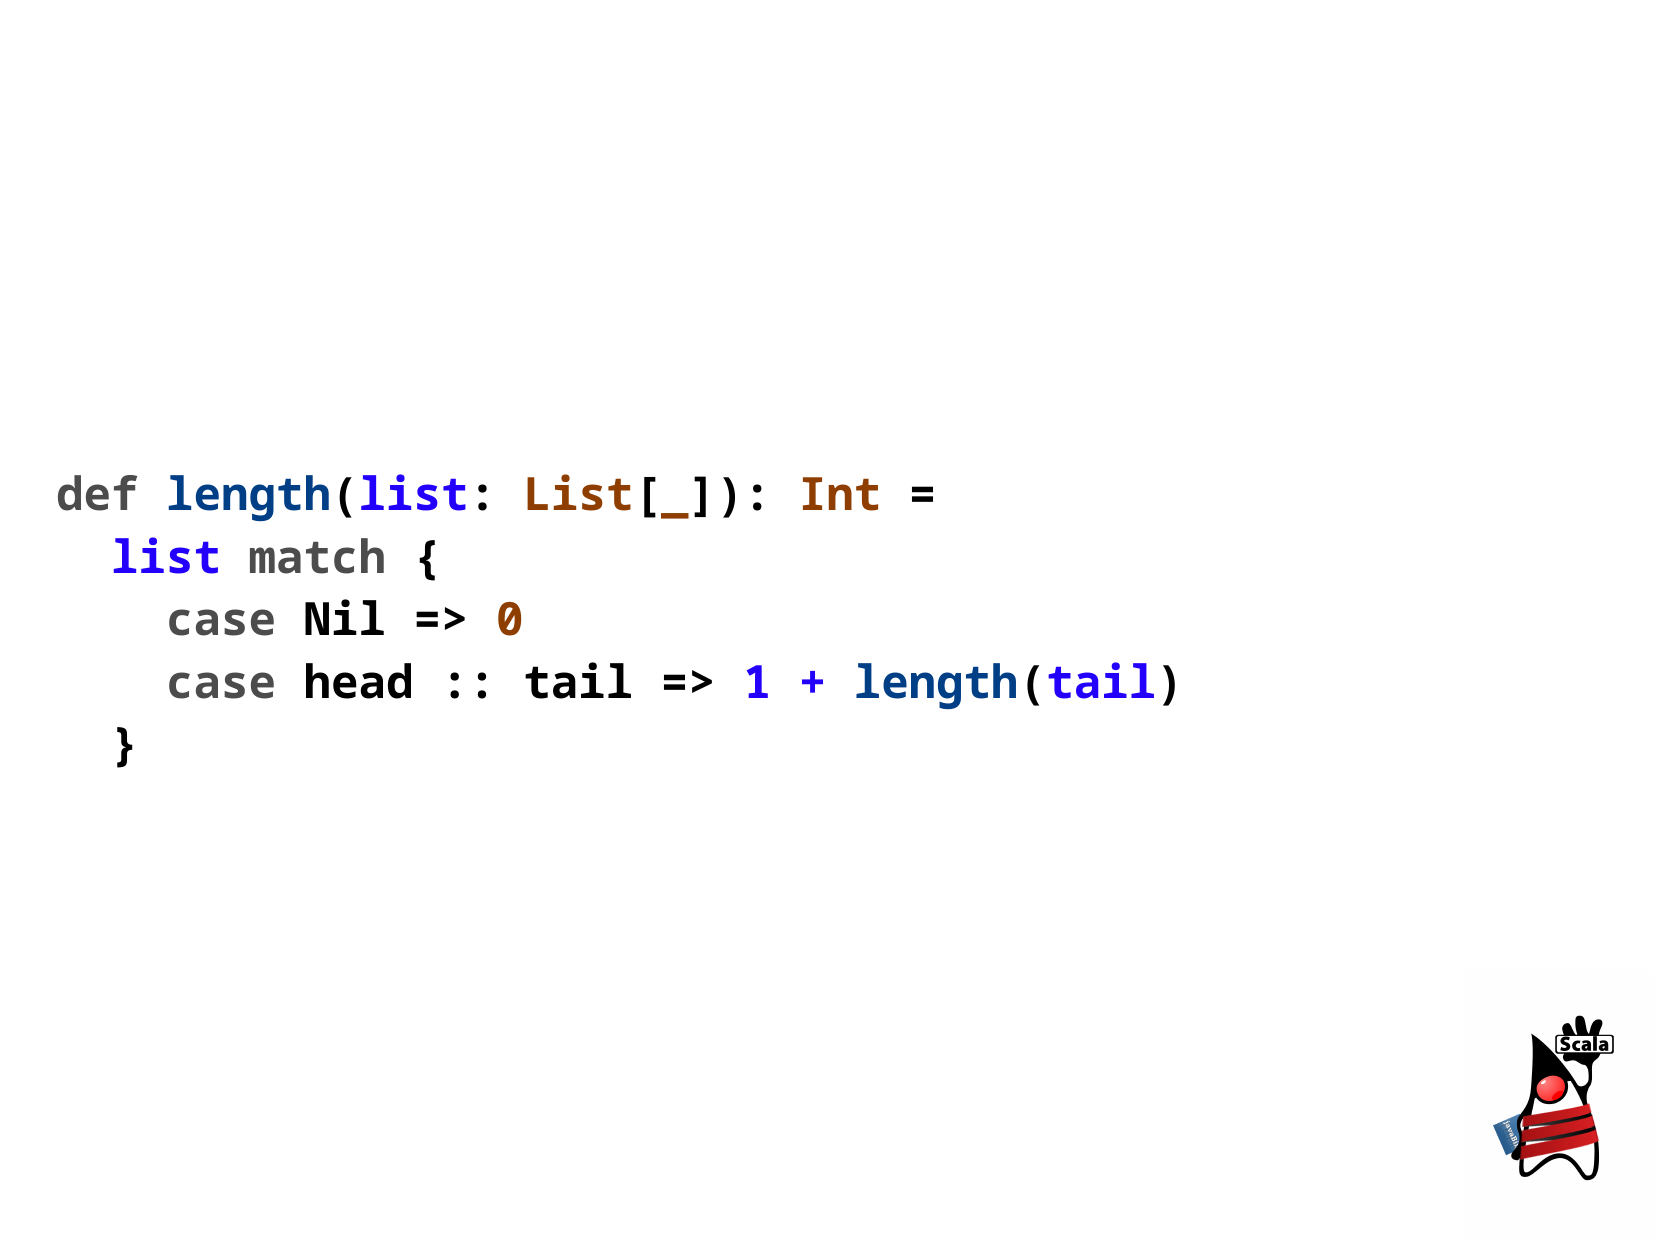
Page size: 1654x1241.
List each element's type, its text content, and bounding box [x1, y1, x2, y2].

text_box def length(list: List[_]): Int = list match { case Nil => 0 case head :: tail => 1 + length(tail) } [41, 454, 1654, 728]
picture [1462, 969, 1654, 1241]
